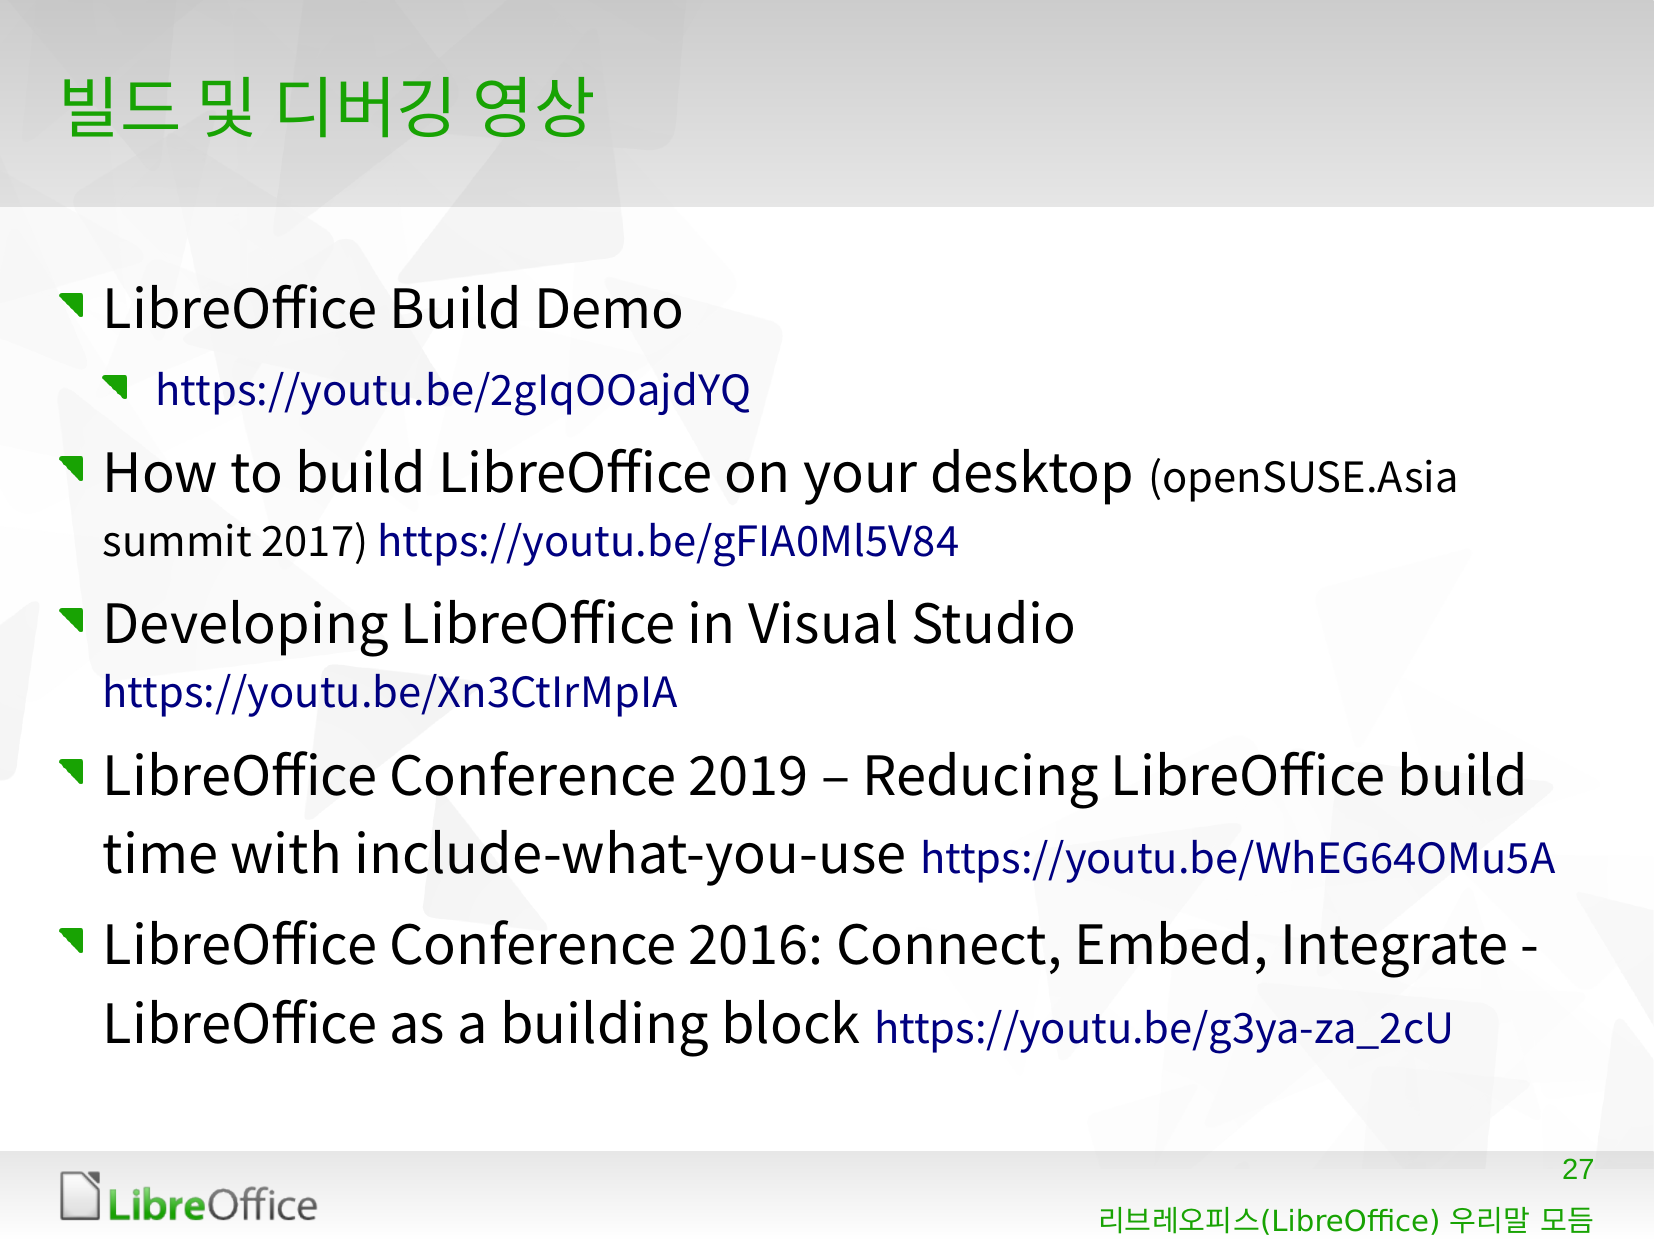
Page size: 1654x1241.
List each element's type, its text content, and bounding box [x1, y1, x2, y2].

list LibreOffice Build Demo https://youtu.be/2gIqOOajdYQ How to build LibreOffice on your desktop (openSUSE.Asia summit 2017) https://youtu.be/gFIA0Ml5V84 Developing LibreOffice in Visual Studio https://youtu.be/Xn3CtIrMpIA LibreOffice Conference 2019 – Reducing LibreOffice build time with include-what-you-use https://youtu.be/WhEG64OMu5A LibreOffice Conference 2016: Connect, Embed, Integrate - LibreOffice as a building block https://youtu.be/g3ya-za_2cU [59, 265, 1595, 1075]
picture [0, 0, 783, 931]
picture [915, 548, 1654, 1169]
picture [41, 1152, 337, 1240]
title 빌드 및 디버깅 영상 [59, 29, 1595, 178]
